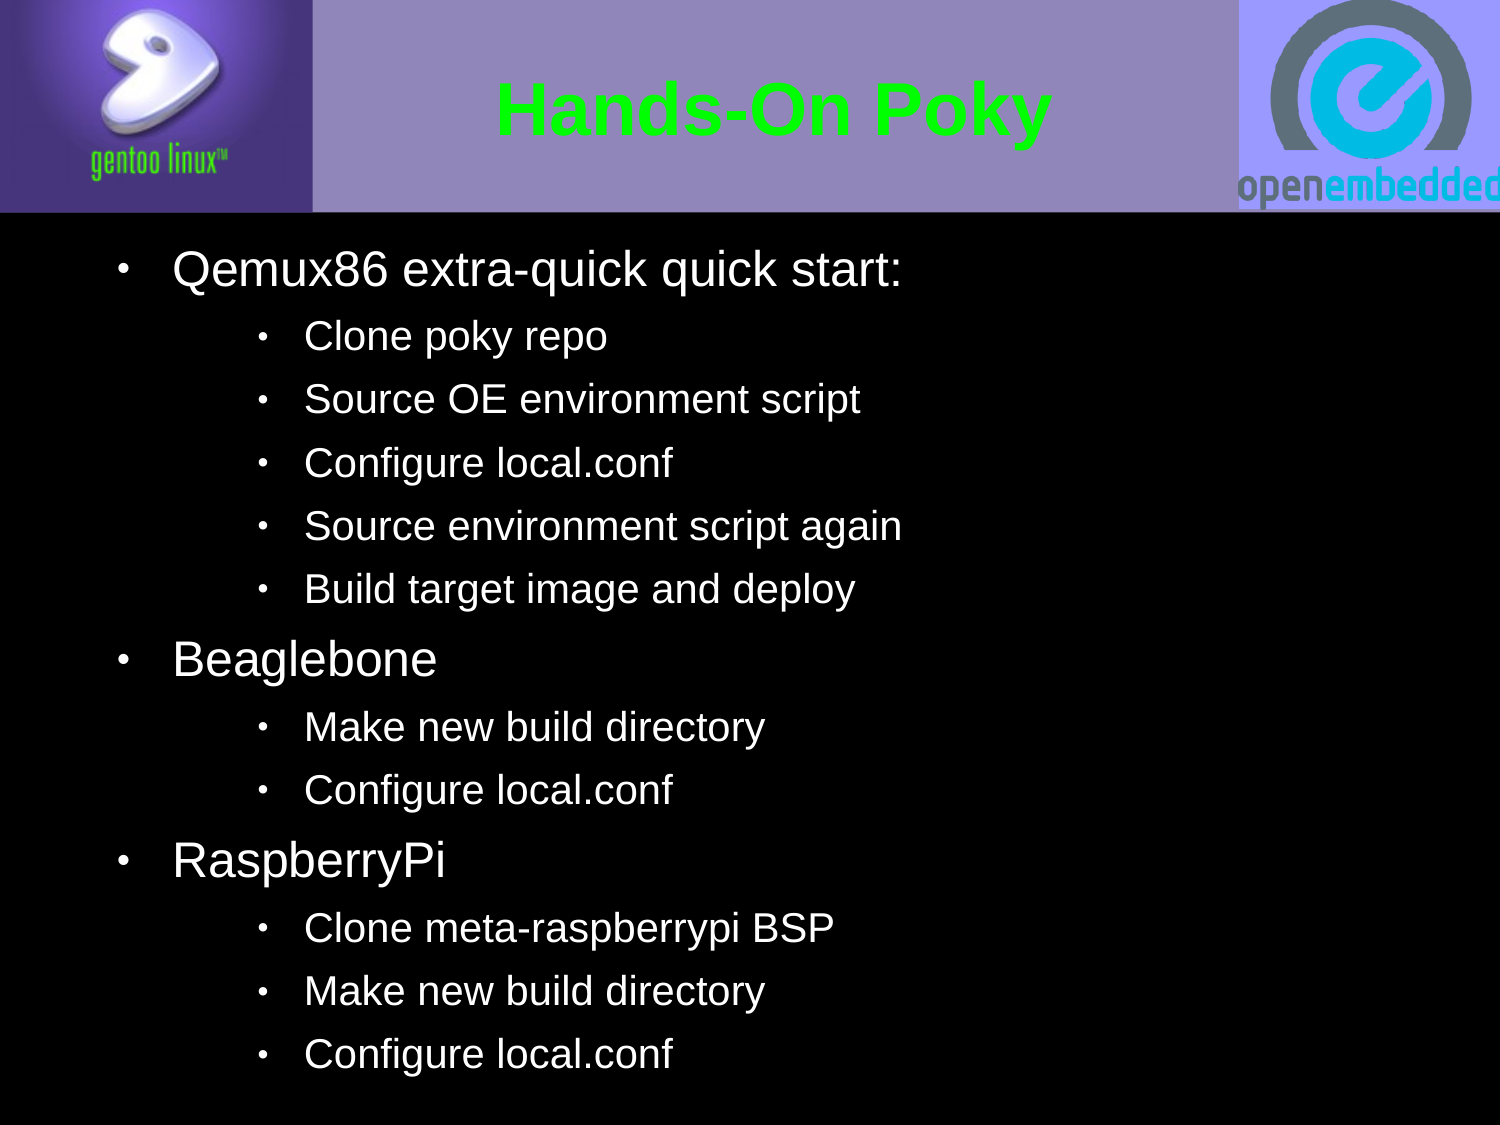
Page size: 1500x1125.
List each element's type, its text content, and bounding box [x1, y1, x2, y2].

title Hands-On Poky [319, 12, 1230, 201]
picture [0, 0, 302, 184]
list Qemux86 extra-quick quick start: Clone poky repo Source OE environment script Configure local.conf Source environment script again Build target image and deploy Beaglebone Make new build directory Configure local.conf RaspberryPi Clone meta-raspberrypi BSP Make new build directory Configure local.conf [60, 238, 1441, 1078]
picture [1238, 0, 1500, 210]
